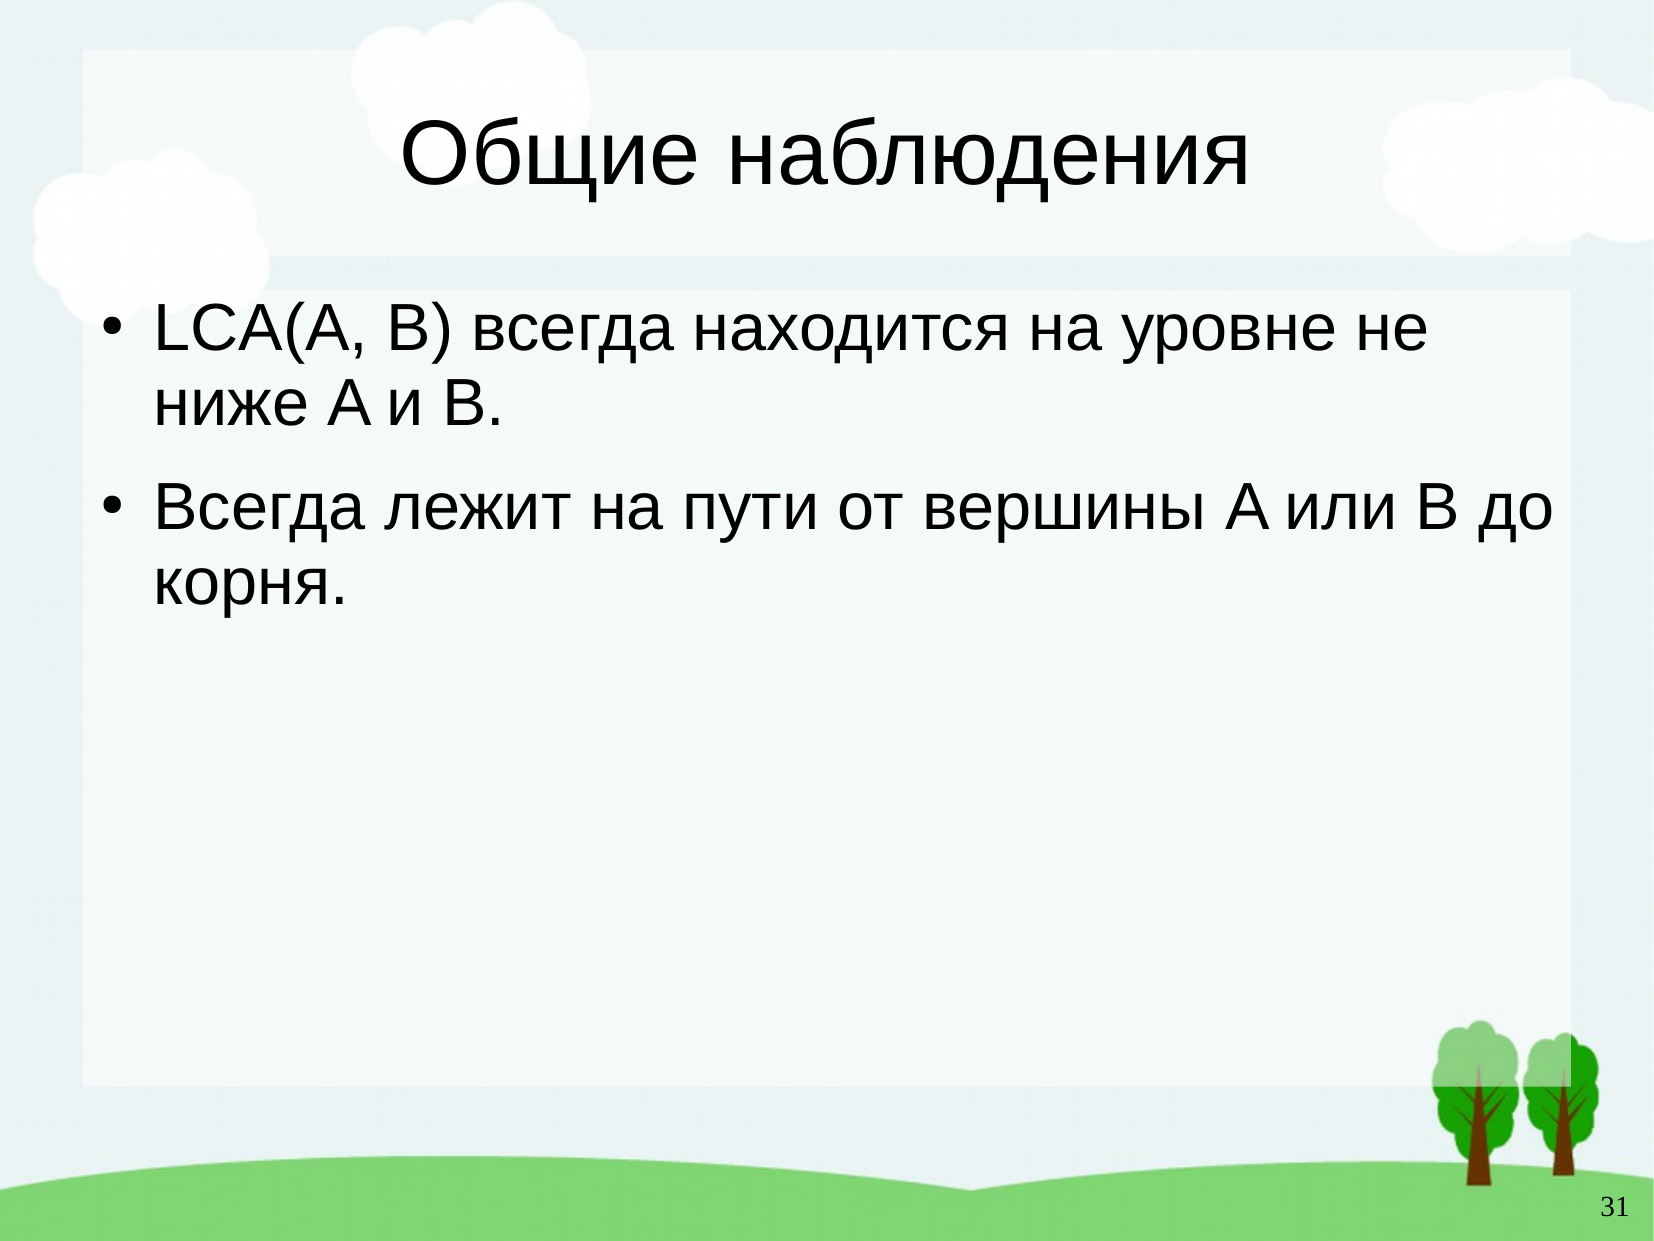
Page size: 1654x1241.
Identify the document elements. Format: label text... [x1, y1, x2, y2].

picture [0, 0, 1654, 1241]
title Общие наблюдения [82, 49, 1571, 257]
list LCA(A, B) всегда находится на уровне не ниже A и B. Всегда лежит на пути от вершины A или B до корня. [82, 290, 1571, 1087]
